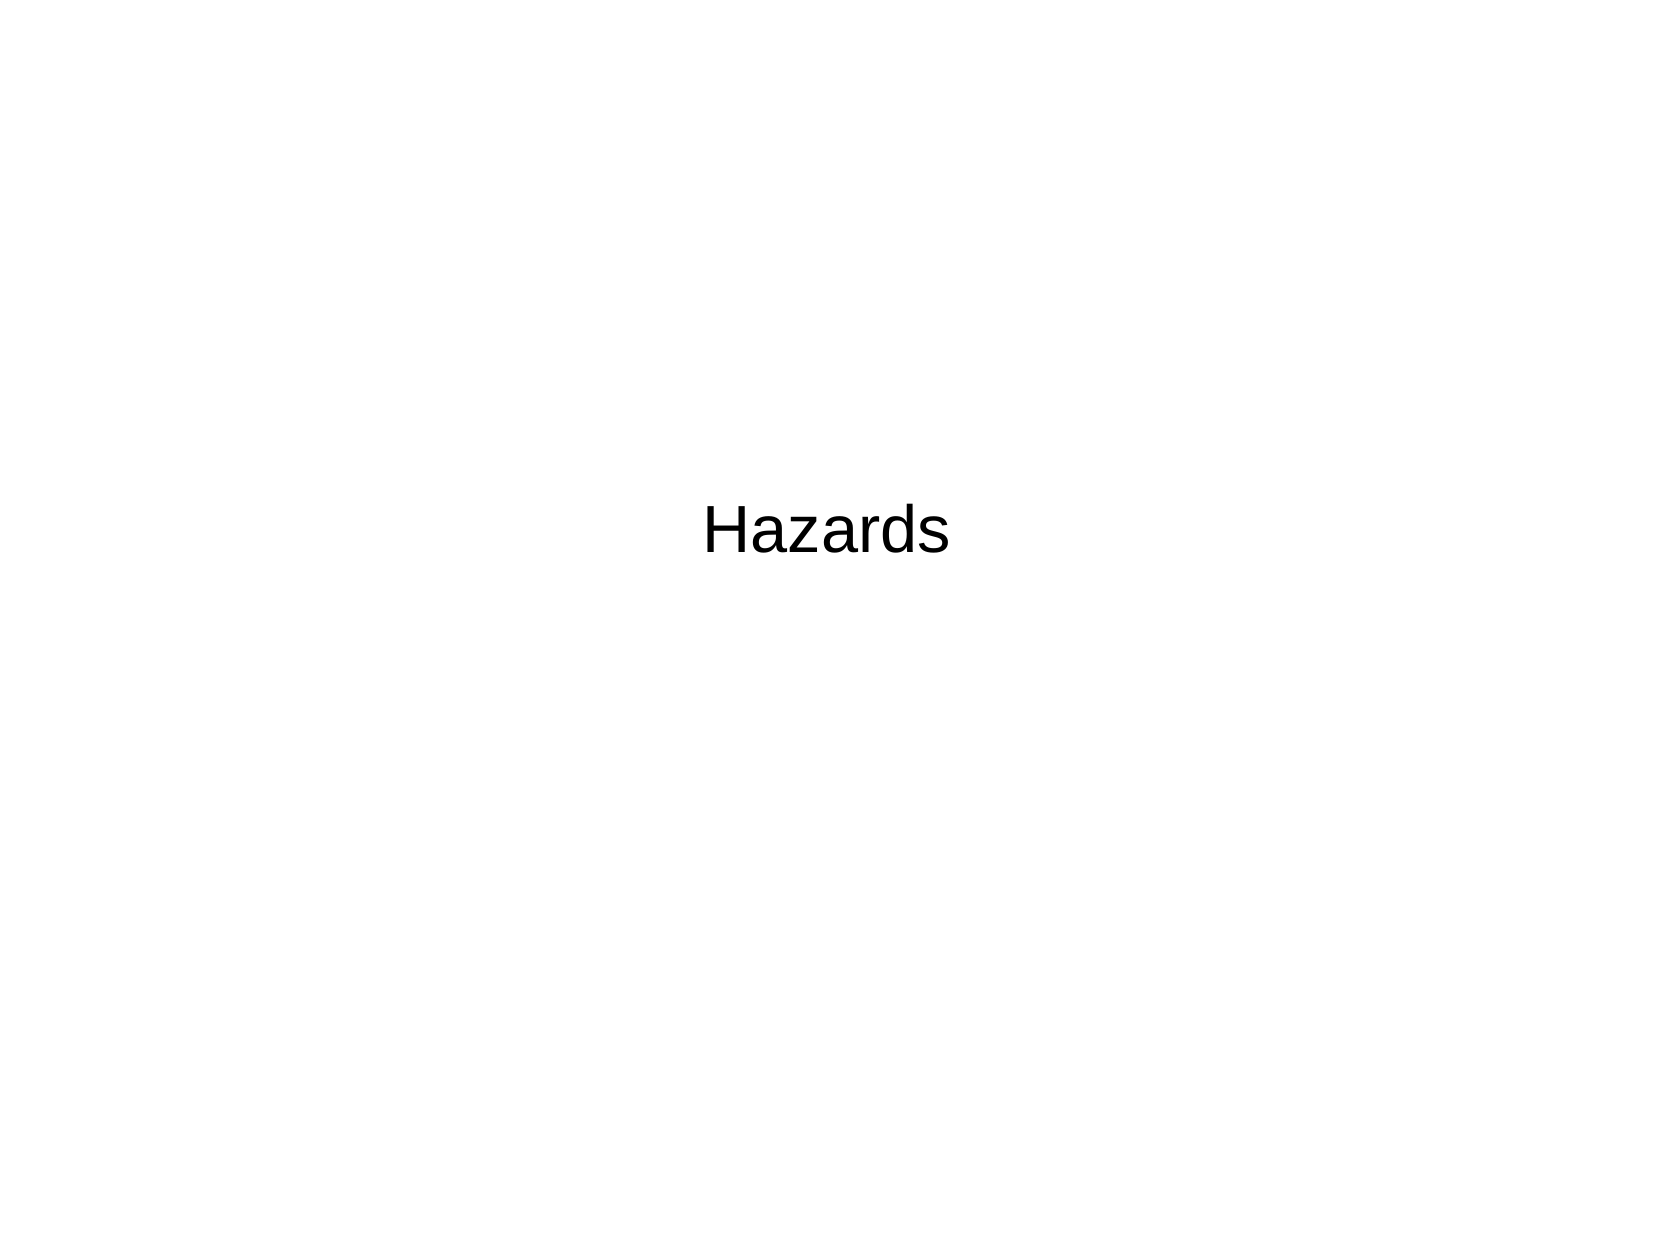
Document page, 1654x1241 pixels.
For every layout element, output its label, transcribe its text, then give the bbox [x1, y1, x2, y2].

subtitle Hazards [82, 49, 1571, 1010]
